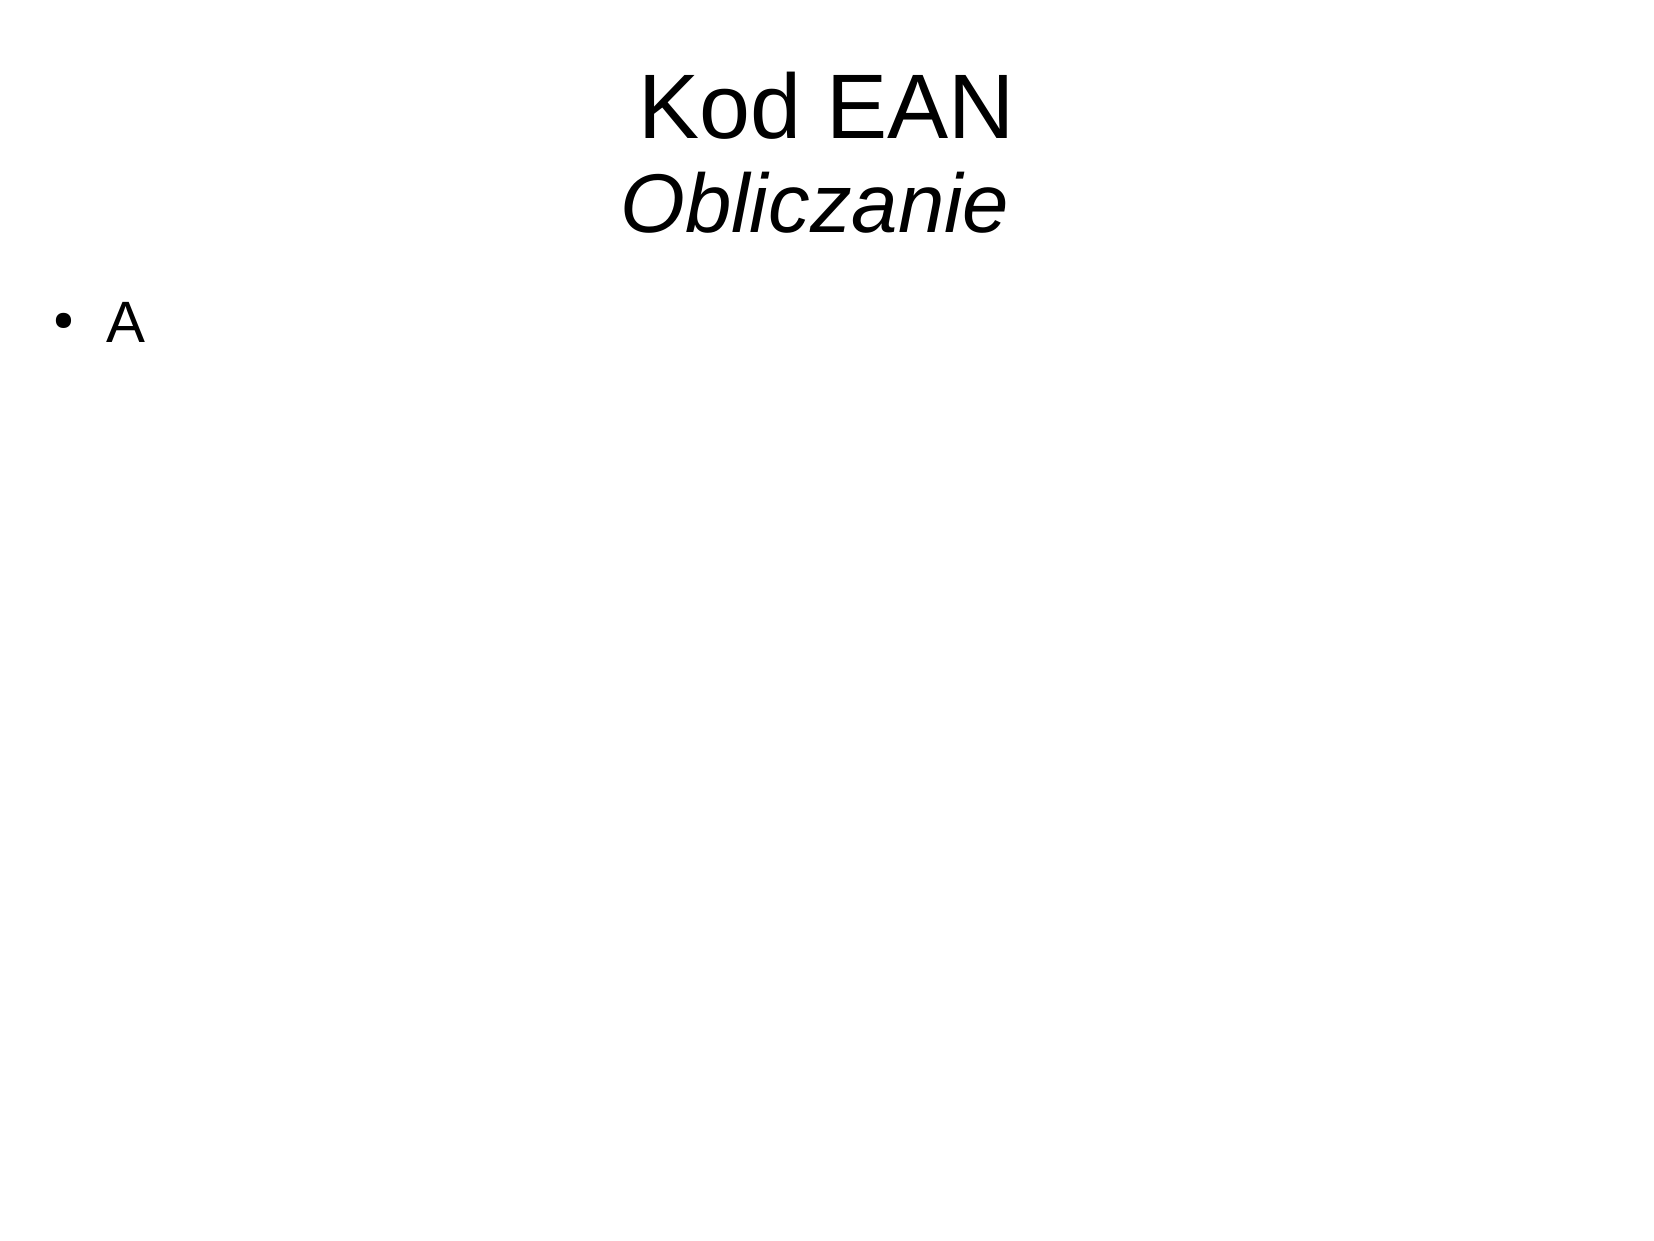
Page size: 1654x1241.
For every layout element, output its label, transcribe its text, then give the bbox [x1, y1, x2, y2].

list A [35, 290, 1607, 1010]
title Kod EAN Obliczanie [82, 49, 1571, 257]
